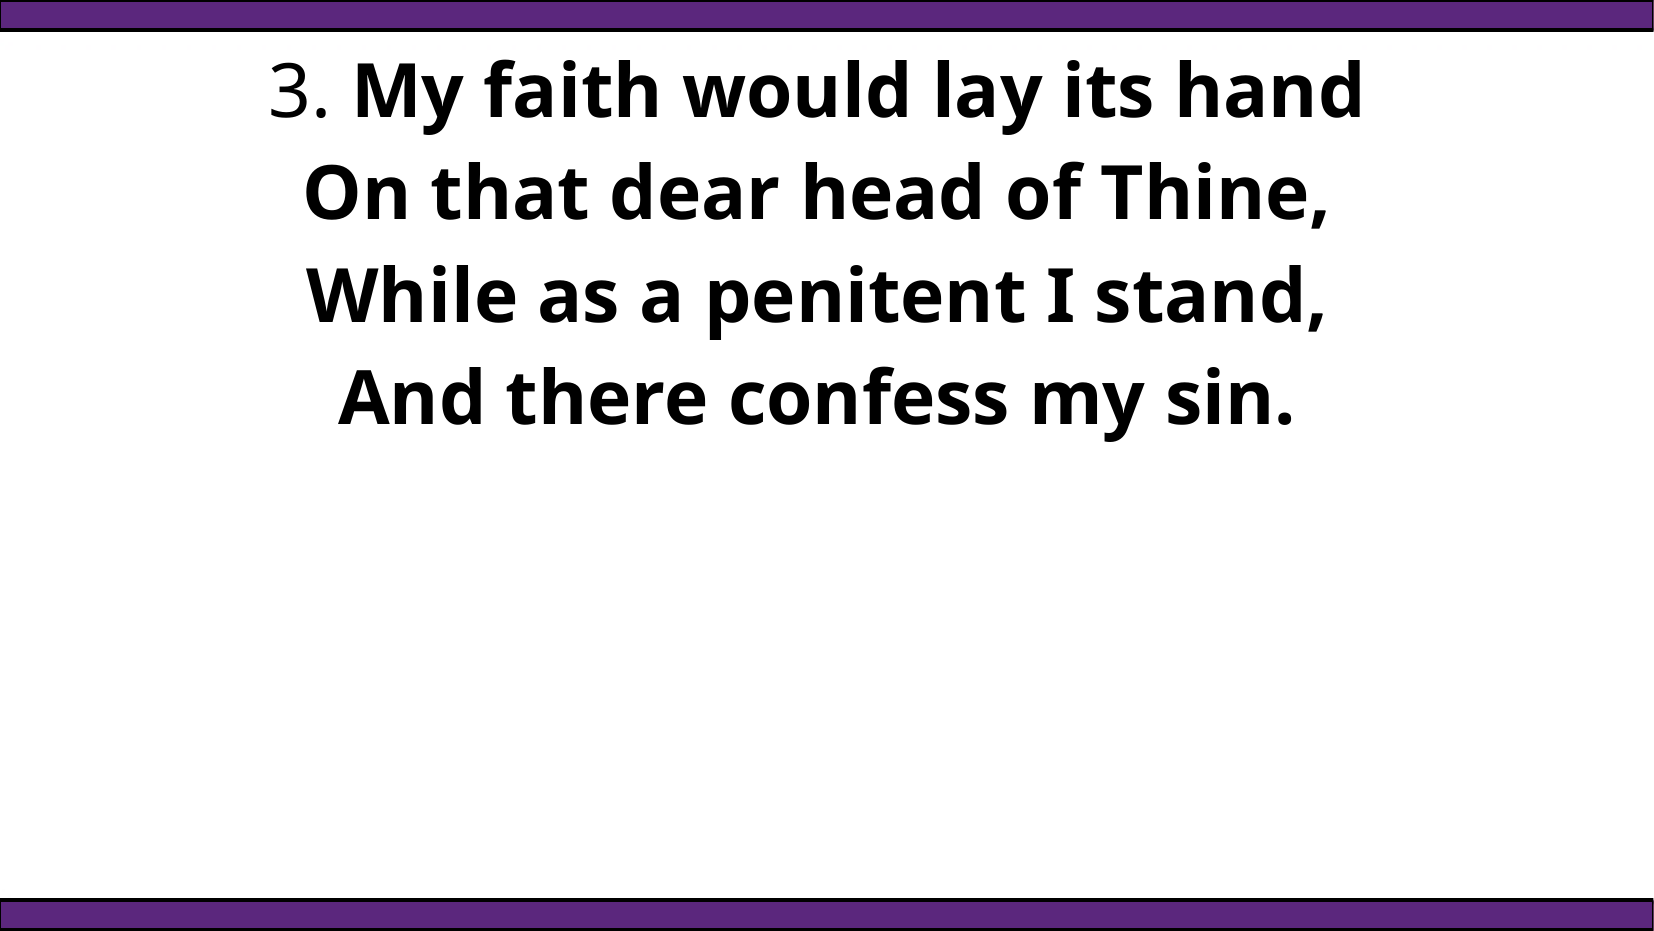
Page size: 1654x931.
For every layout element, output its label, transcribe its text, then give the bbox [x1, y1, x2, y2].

text_box 3. My faith would lay its hand On that dear head of Thine, While as a penitent I stand, And there confess my sin. [90, 30, 1546, 445]
picture [0, 31, 1654, 900]
text_box [0, 0, 1654, 31]
text_box [0, 900, 1654, 931]
